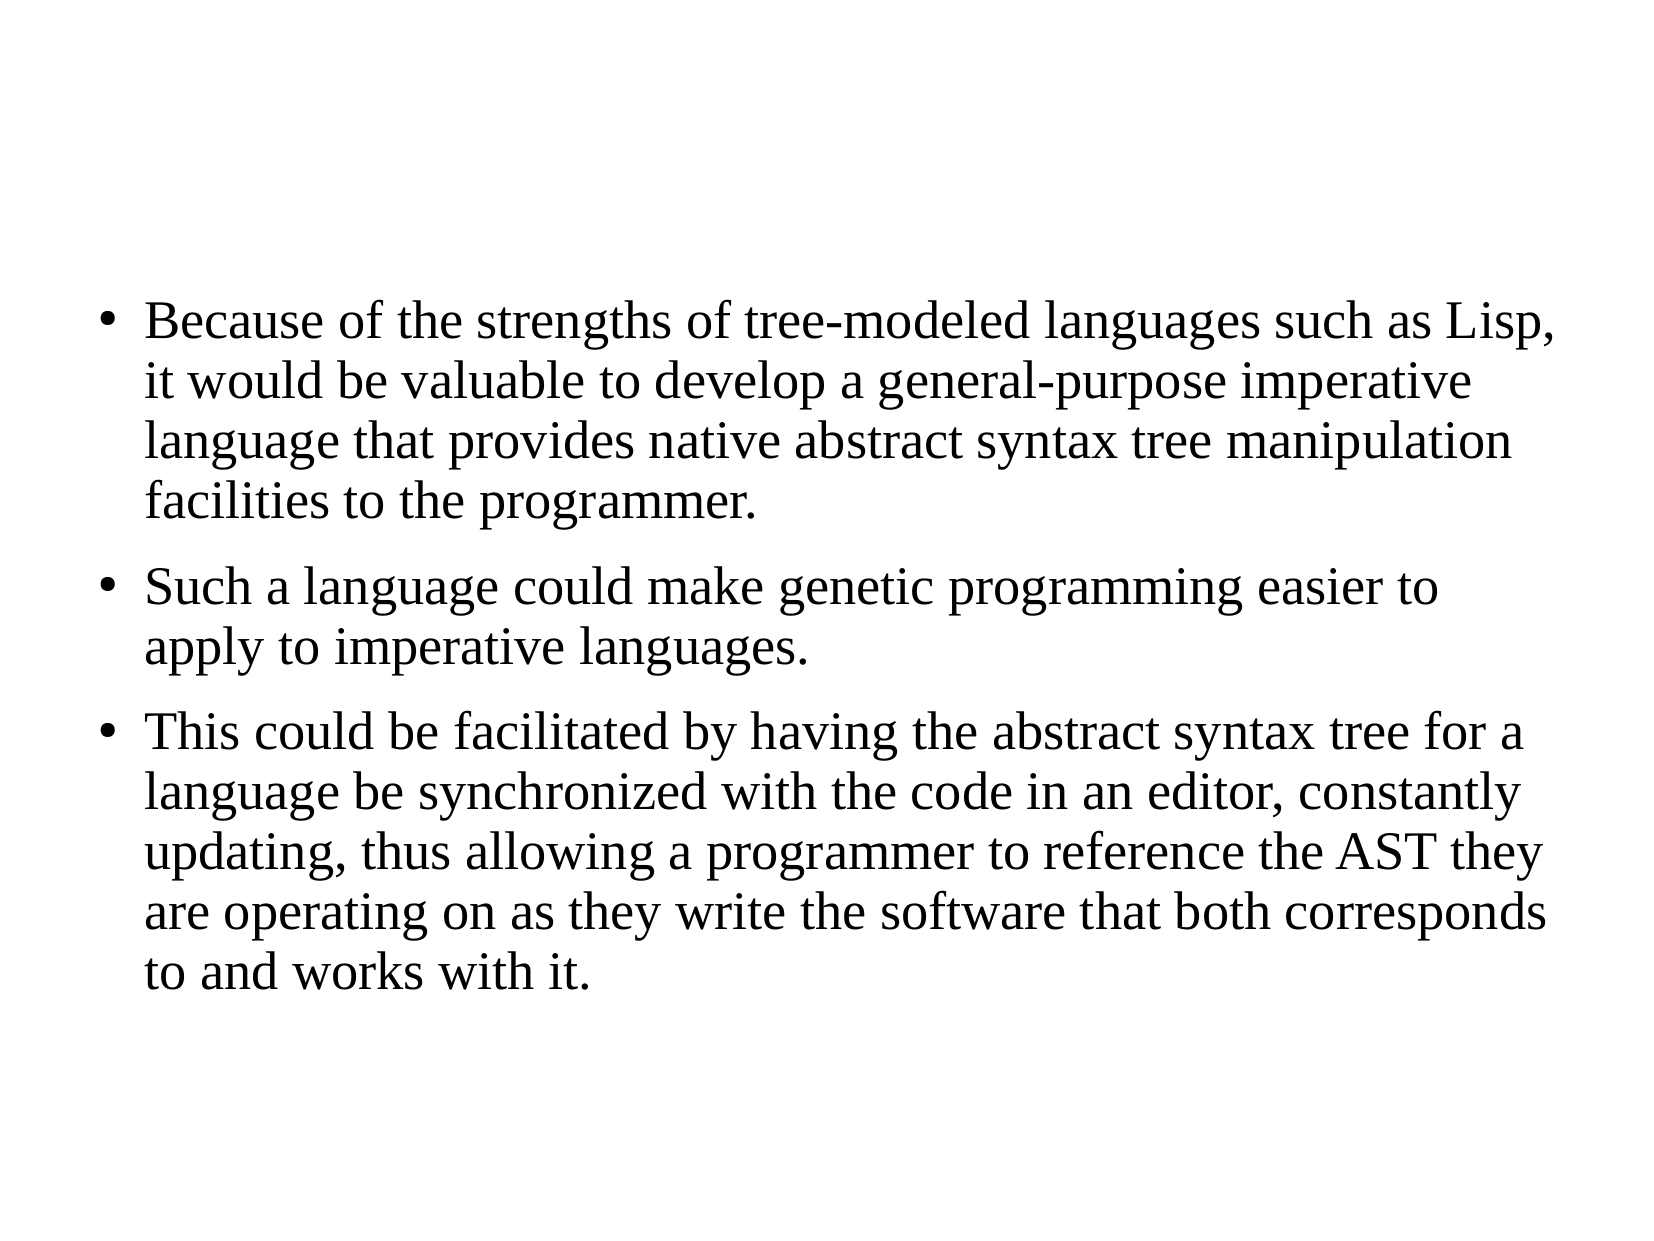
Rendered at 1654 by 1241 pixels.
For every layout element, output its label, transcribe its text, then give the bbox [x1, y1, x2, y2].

list Because of the strengths of tree-modeled languages such as Lisp, it would be valuable to develop a general-purpose imperative language that provides native abstract syntax tree manipulation facilities to the programmer. Such a language could make genetic programming easier to apply to imperative languages. This could be facilitated by having the abstract syntax tree for a language be synchronized with the code in an editor, constantly updating, thus allowing a programmer to reference the AST they are operating on as they write the software that both corresponds to and works with it. [82, 290, 1571, 1010]
